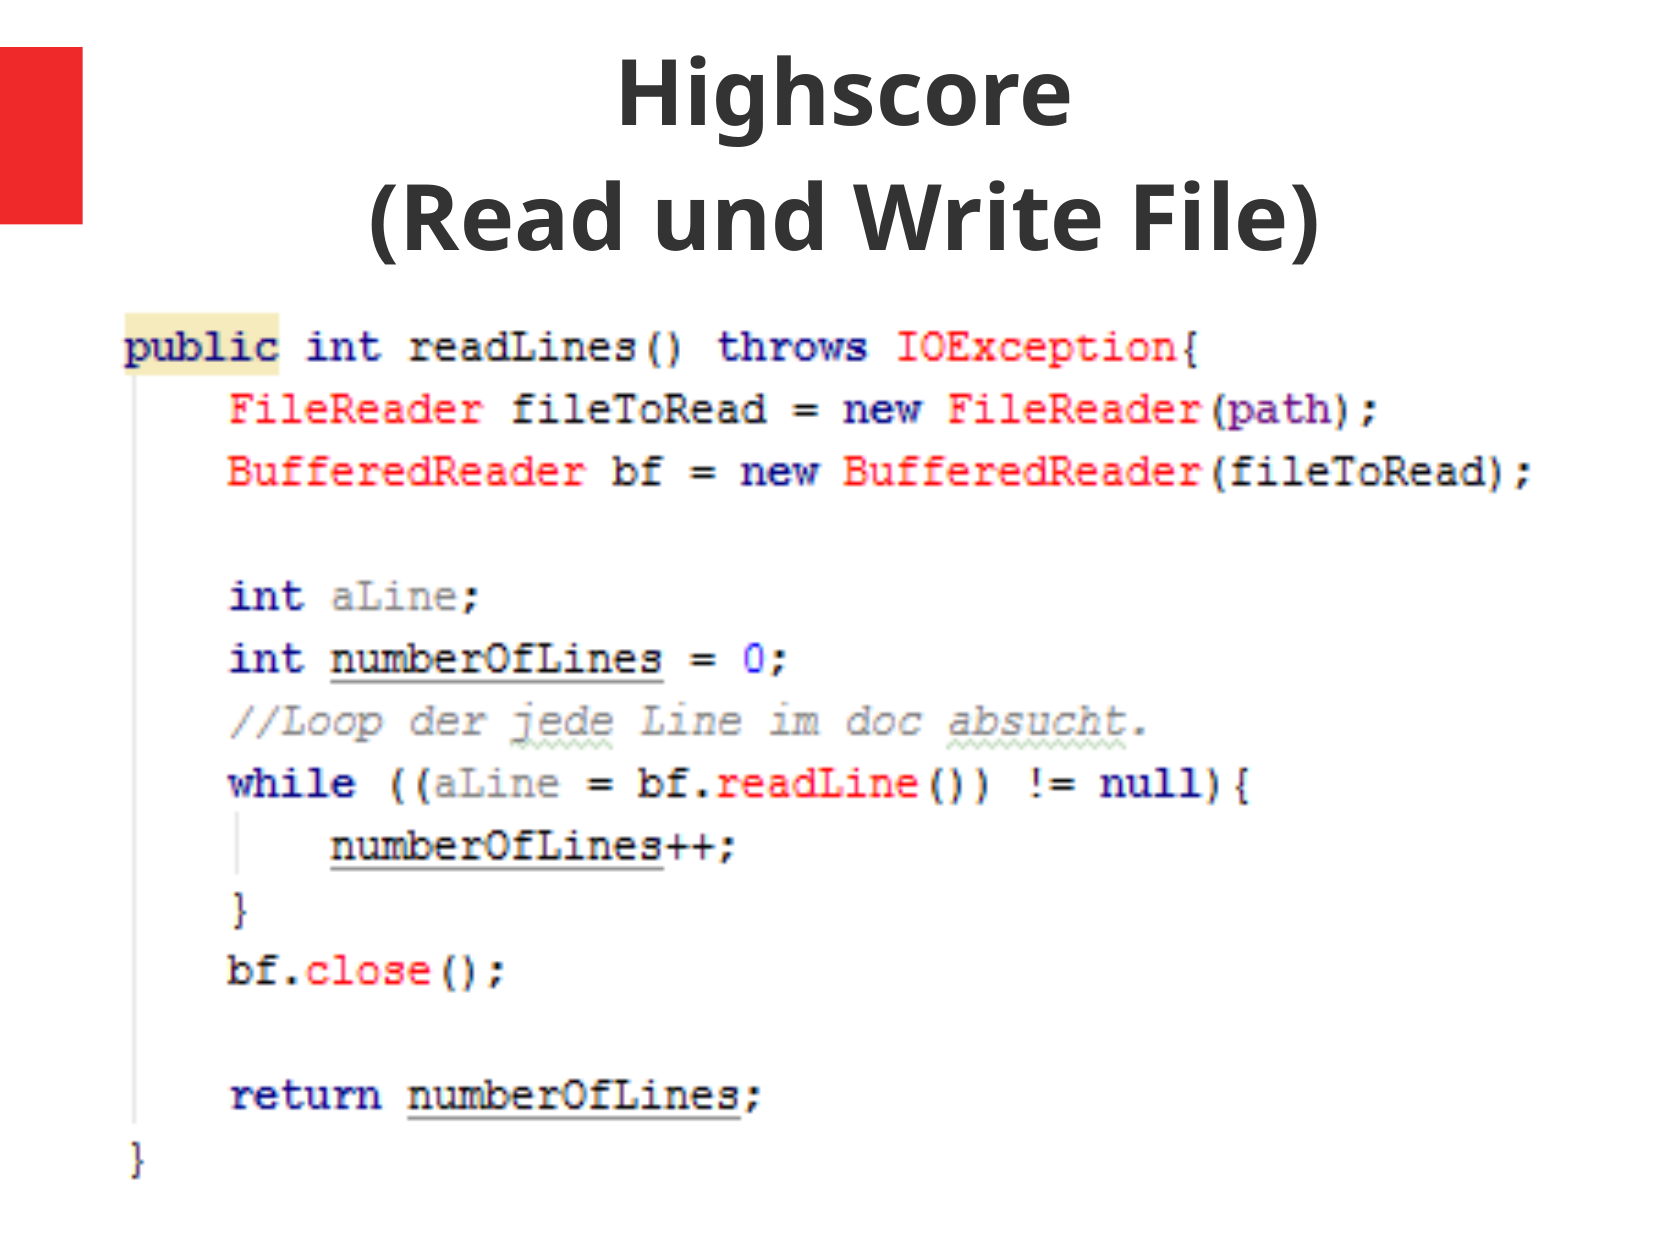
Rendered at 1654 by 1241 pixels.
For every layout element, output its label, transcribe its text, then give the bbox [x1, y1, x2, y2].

picture [53, 307, 1571, 1241]
title Highscore (Read und Write File) [118, 27, 1571, 278]
